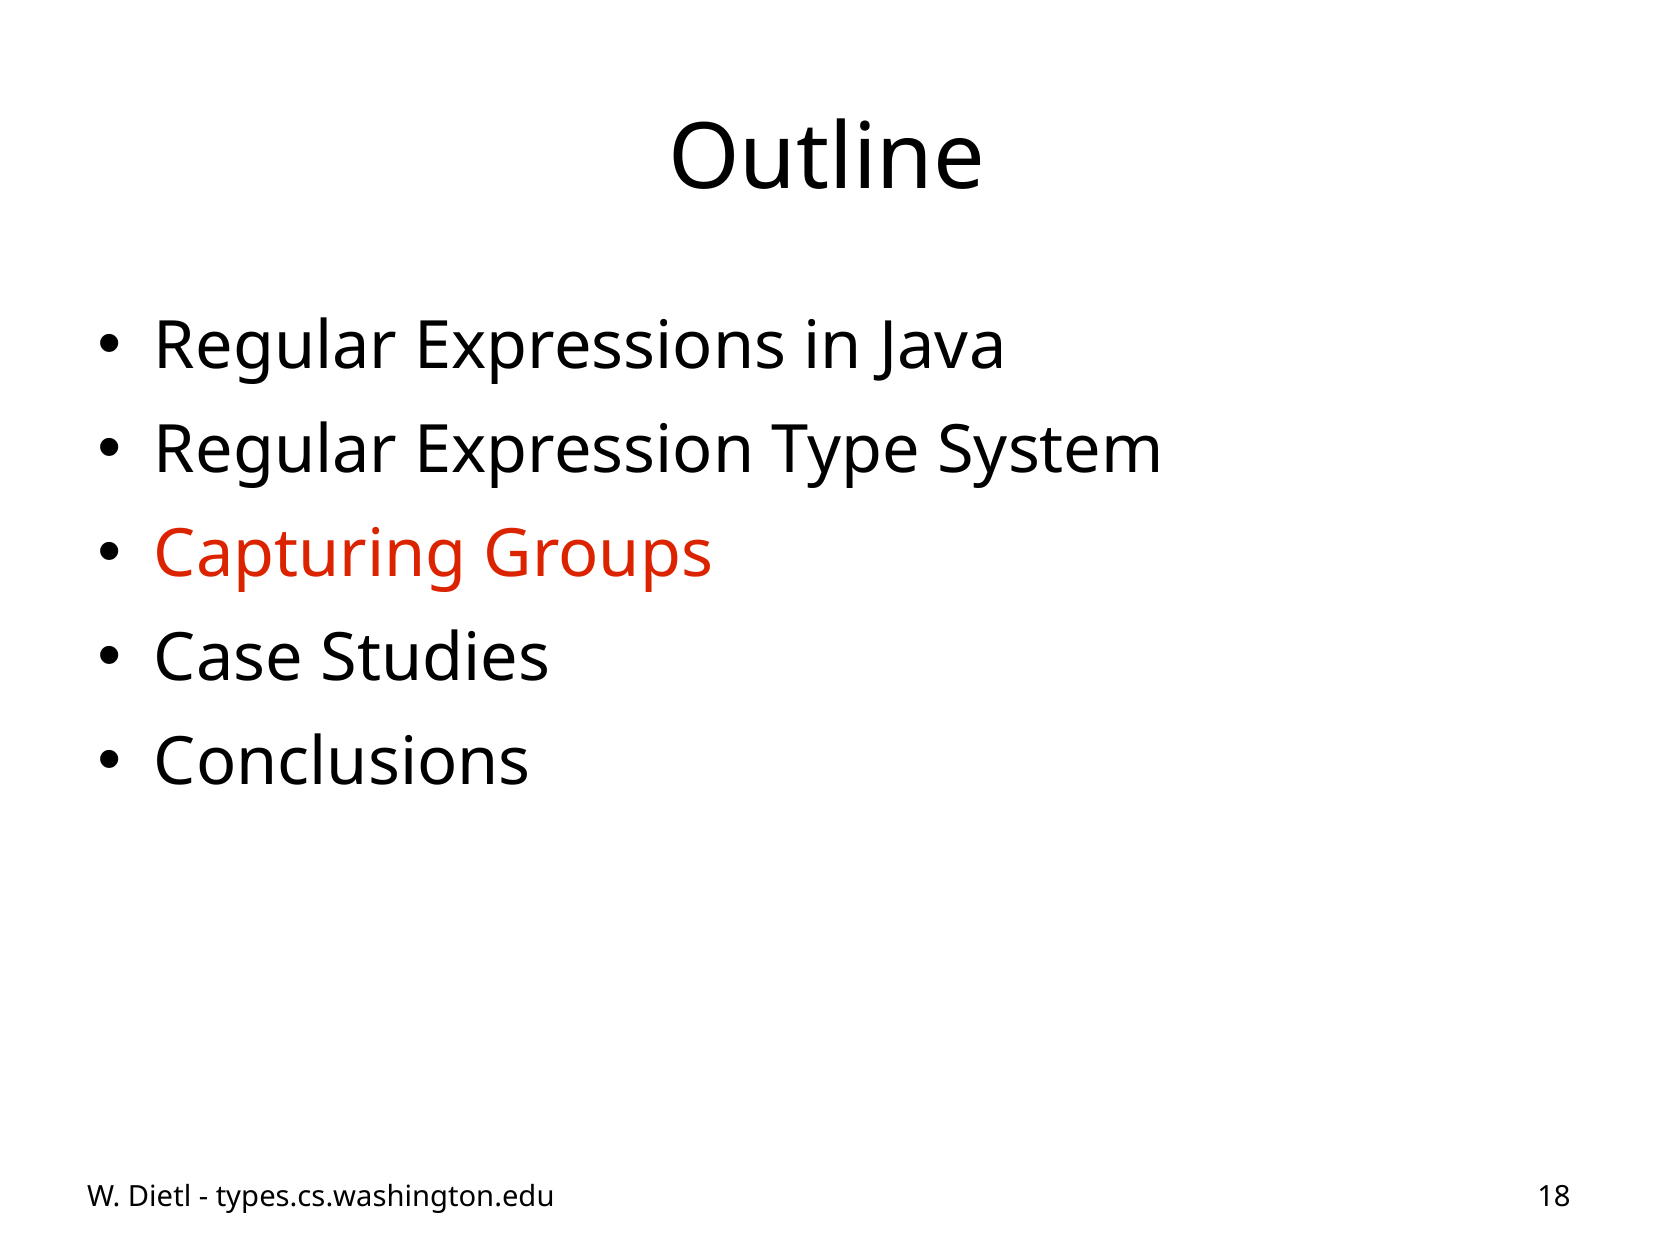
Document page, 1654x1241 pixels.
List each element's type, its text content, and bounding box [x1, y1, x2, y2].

title Outline [82, 49, 1571, 257]
list Regular Expressions in Java Regular Expression Type System Capturing Groups Case Studies Conclusions [82, 289, 1571, 1108]
